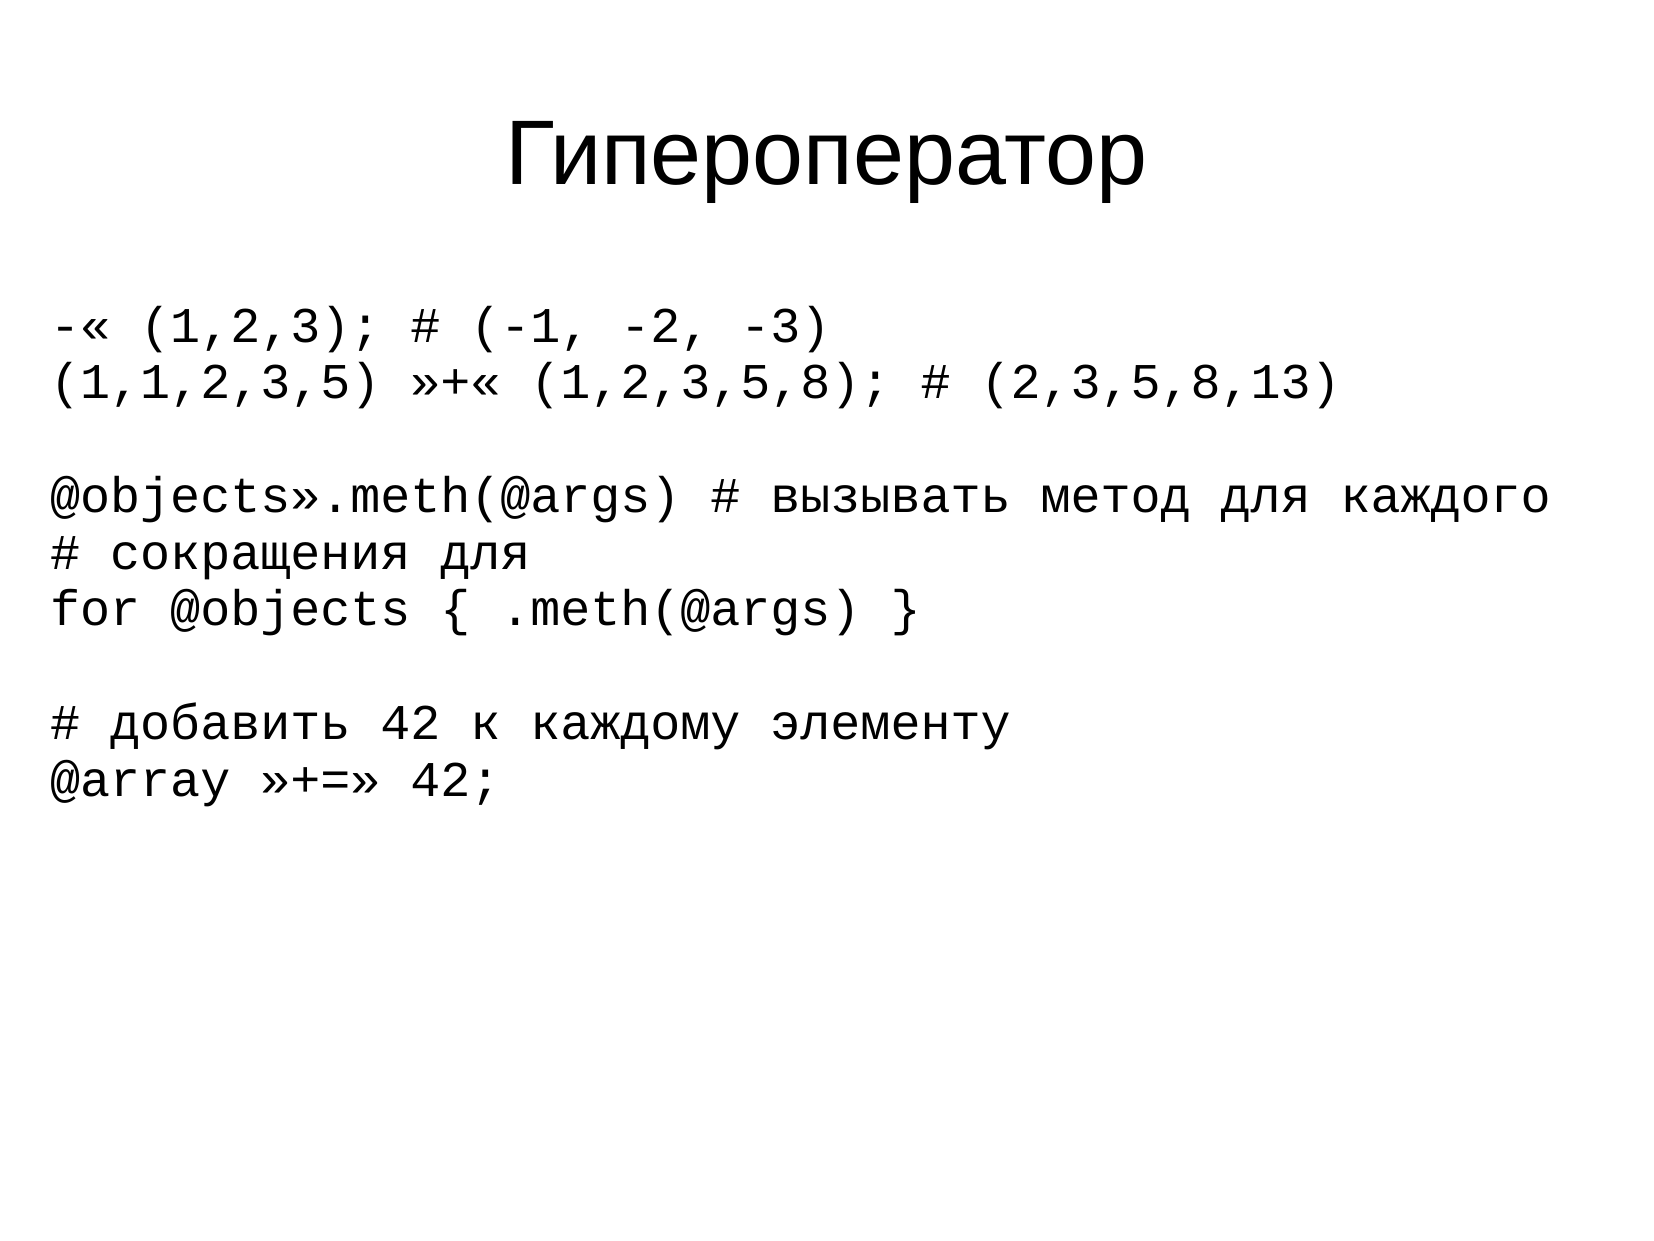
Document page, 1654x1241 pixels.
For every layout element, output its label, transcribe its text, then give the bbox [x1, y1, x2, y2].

text_box -« (1,2,3); # (-1, -2, -3) (1,1,2,3,5) »+« (1,2,3,5,8); # (2,3,5,8,13) @objects».meth(@args) # вызывать метод для каждого # сокращения для for @objects { .meth(@args) } # добавить 42 к каждому элементу @array »+=» 42; [35, 236, 1630, 1217]
title Гипероператор [82, 49, 1571, 236]
